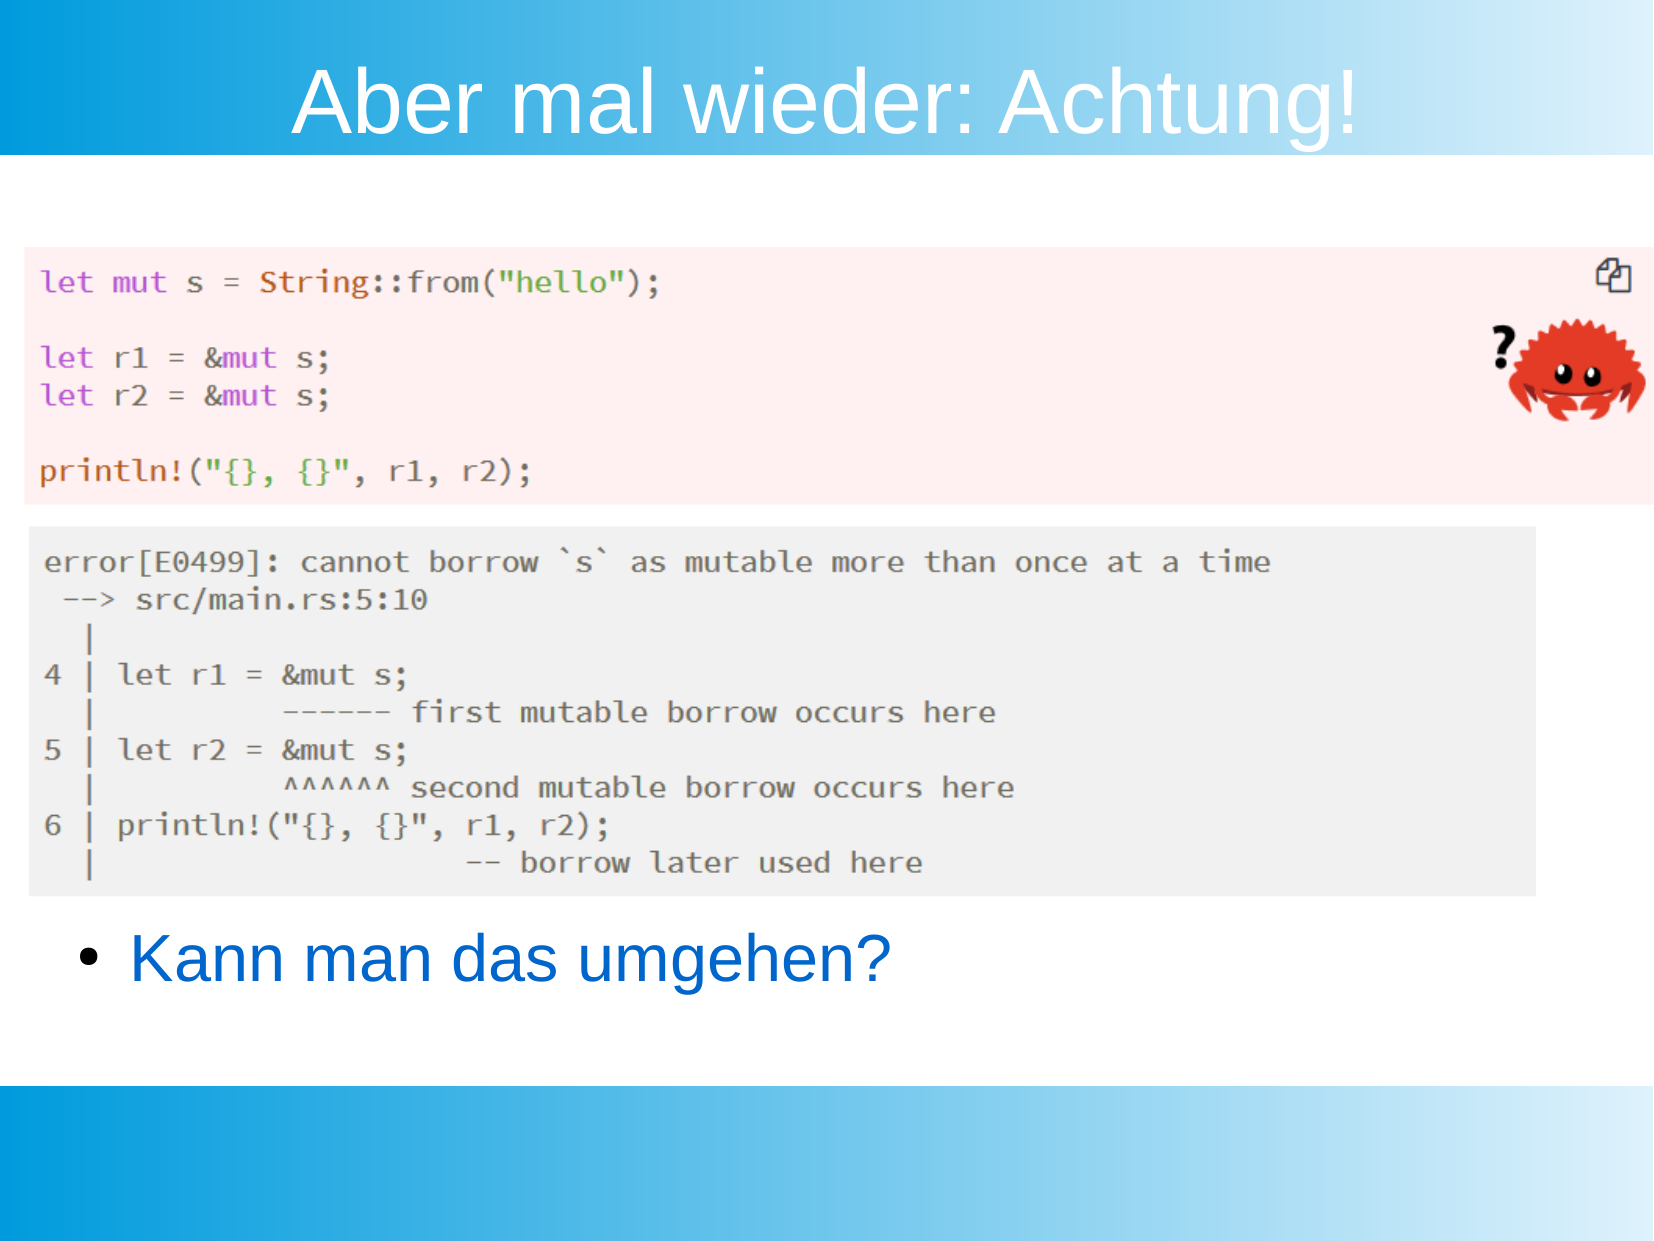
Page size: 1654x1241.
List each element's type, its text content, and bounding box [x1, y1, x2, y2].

title Aber mal wieder: Achtung! [82, 49, 1571, 155]
list Kann man das umgehen? [59, 921, 1548, 1087]
picture [23, 247, 1654, 508]
picture [26, 519, 1536, 898]
